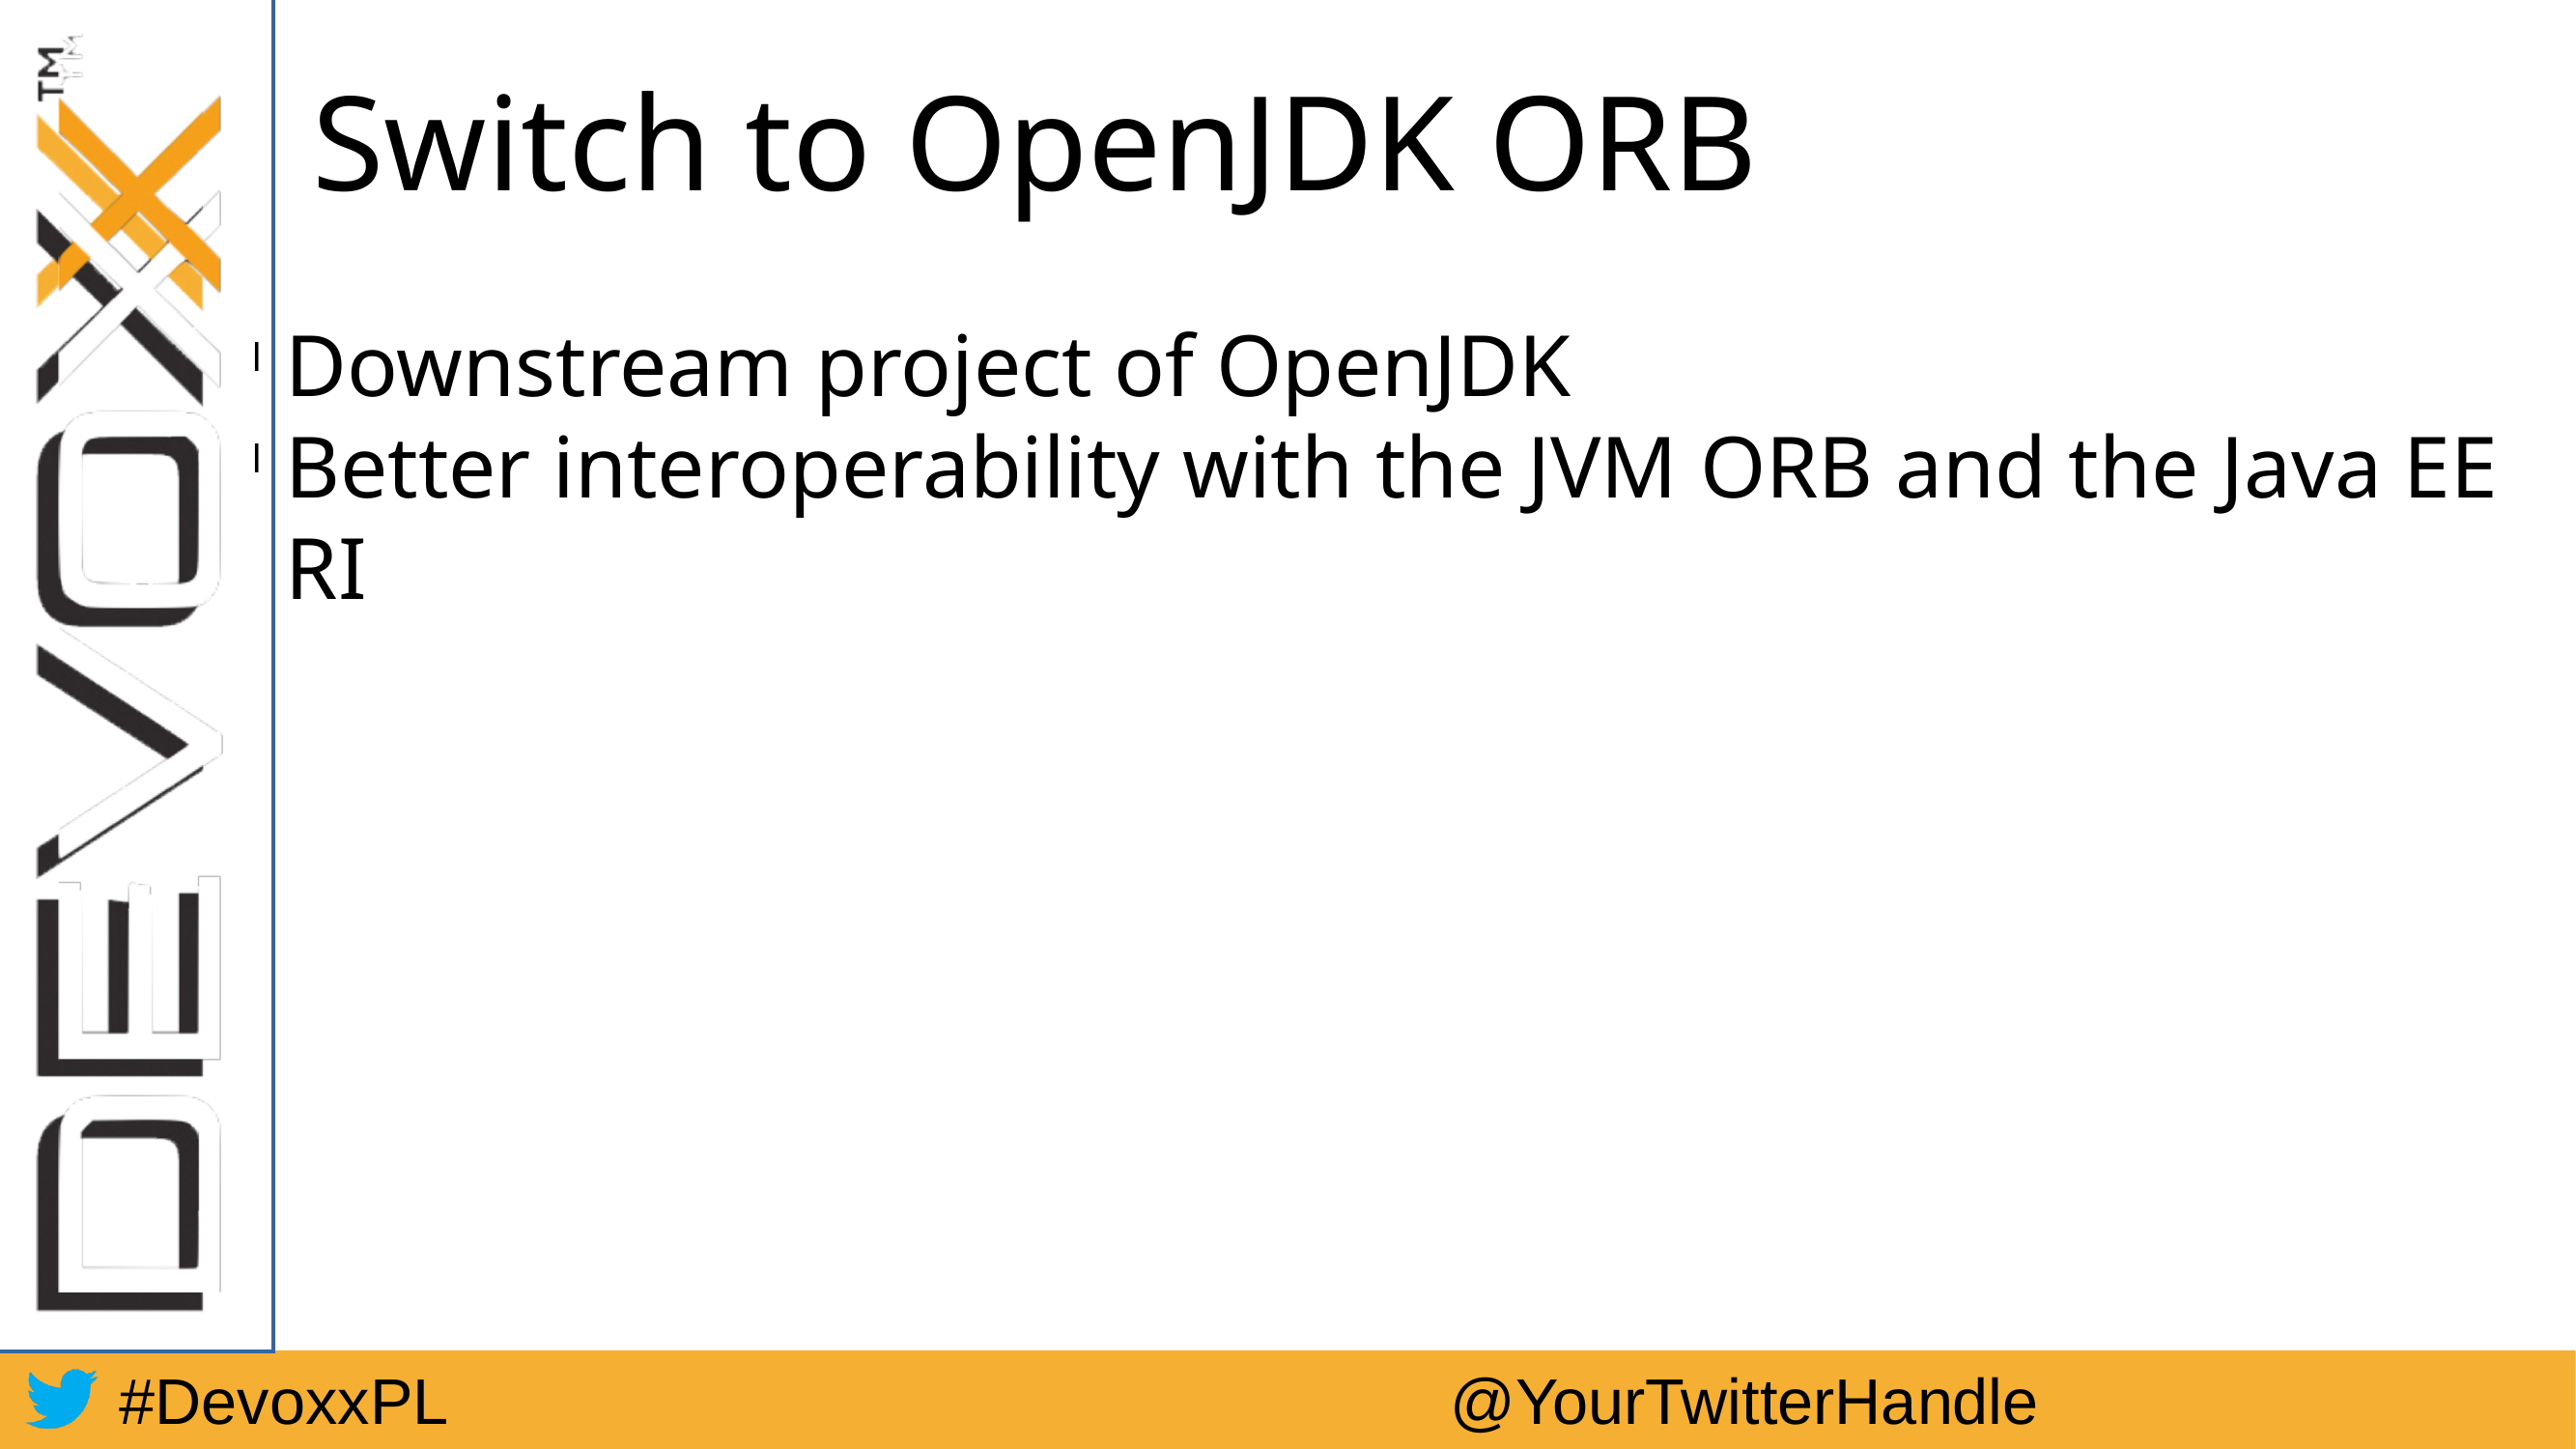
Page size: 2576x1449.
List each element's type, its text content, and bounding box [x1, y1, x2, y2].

picture [0, 1353, 123, 1449]
picture [0, 39, 220, 1350]
text_box Downstream project of OpenJDK Better interoperability with the JVM ORB and the Java EE RI [251, 311, 2526, 1332]
text_box Switch to OpenJDK ORB [312, 19, 2522, 258]
picture [60, 34, 223, 1292]
